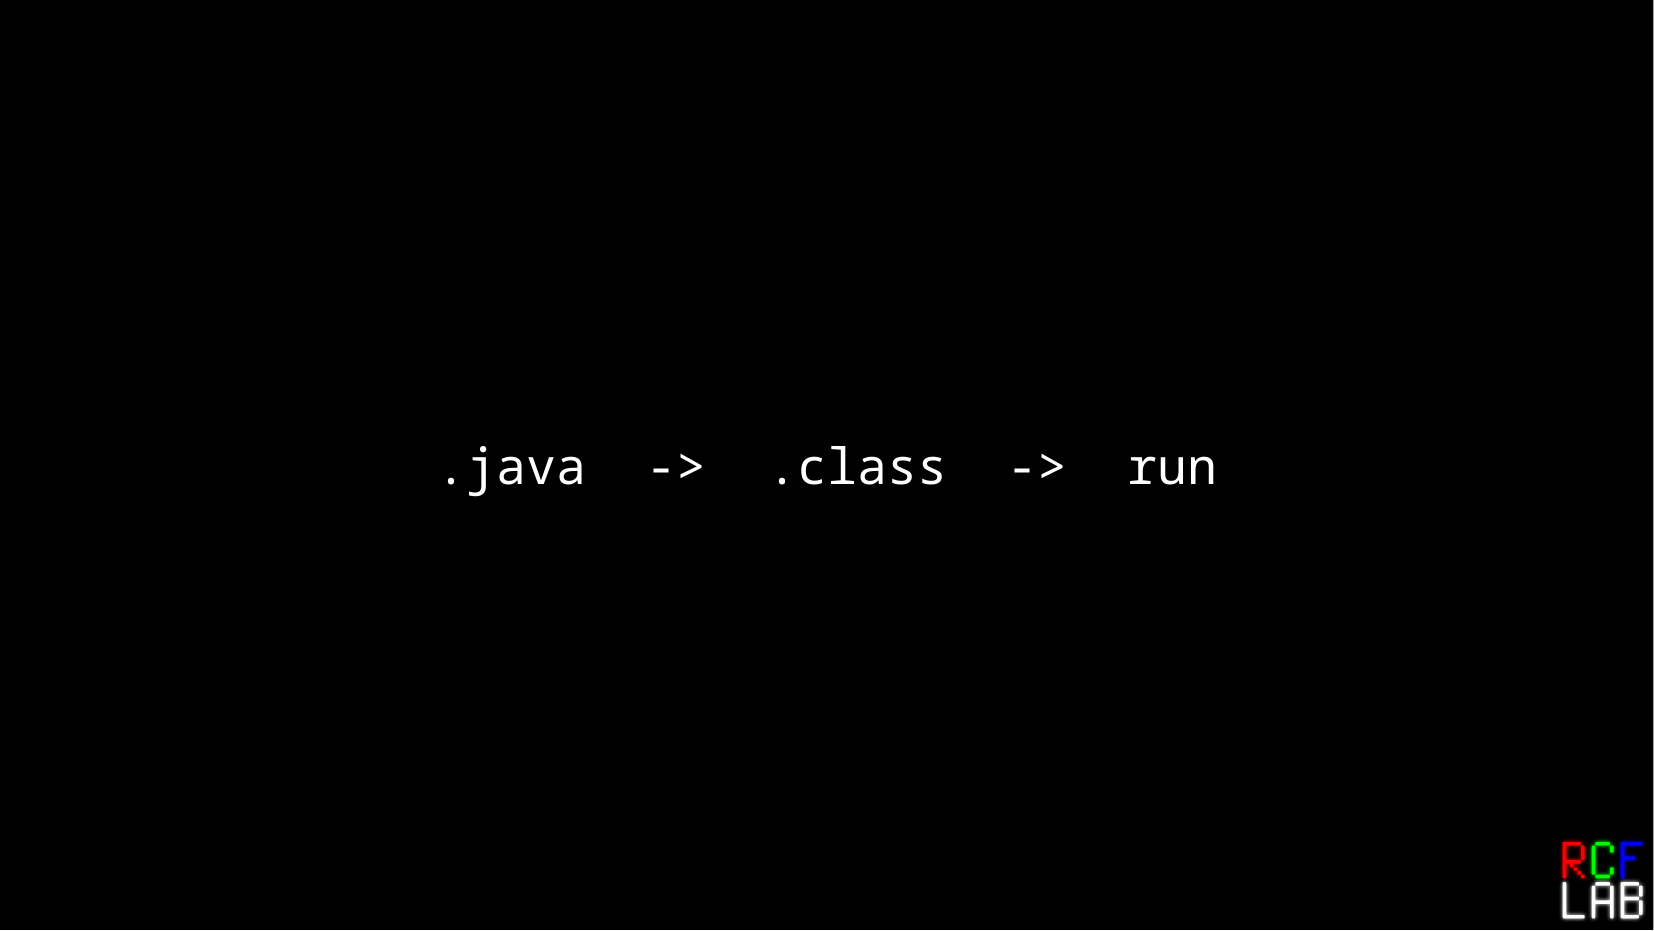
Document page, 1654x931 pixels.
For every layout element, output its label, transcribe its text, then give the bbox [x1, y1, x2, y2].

list .java -> .class -> run [271, 133, 1382, 797]
picture [1559, 838, 1646, 922]
